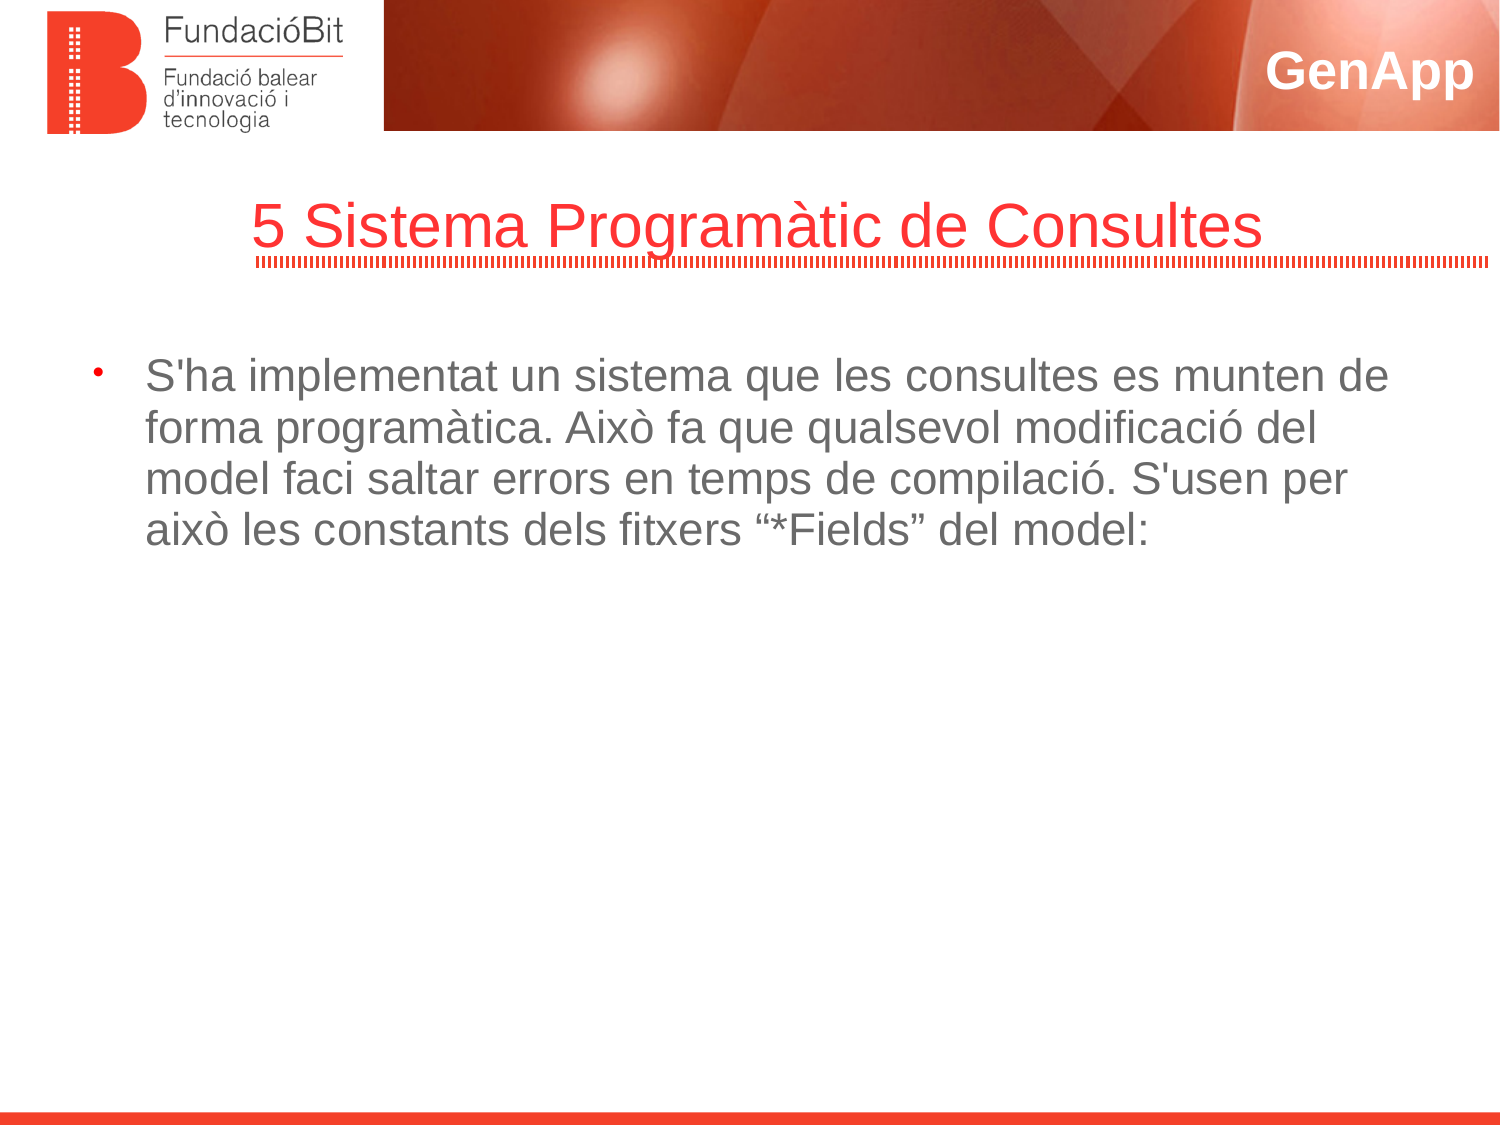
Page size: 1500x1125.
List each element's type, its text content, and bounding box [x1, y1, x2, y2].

list S'ha implementat un sistema que les consultes es munten de forma programàtica. Això fa que qualsevol modificació del model faci saltar errors en temps de compilació. S'usen per això les constants dels fitxers “*Fields” del model: [75, 306, 1426, 1035]
picture [47, 11, 343, 134]
text_box 5 Sistema Programàtic de Consultes [78, 190, 1489, 267]
list [75, 156, 1425, 306]
picture [383, 0, 1500, 131]
title GenApp [324, 11, 1477, 130]
